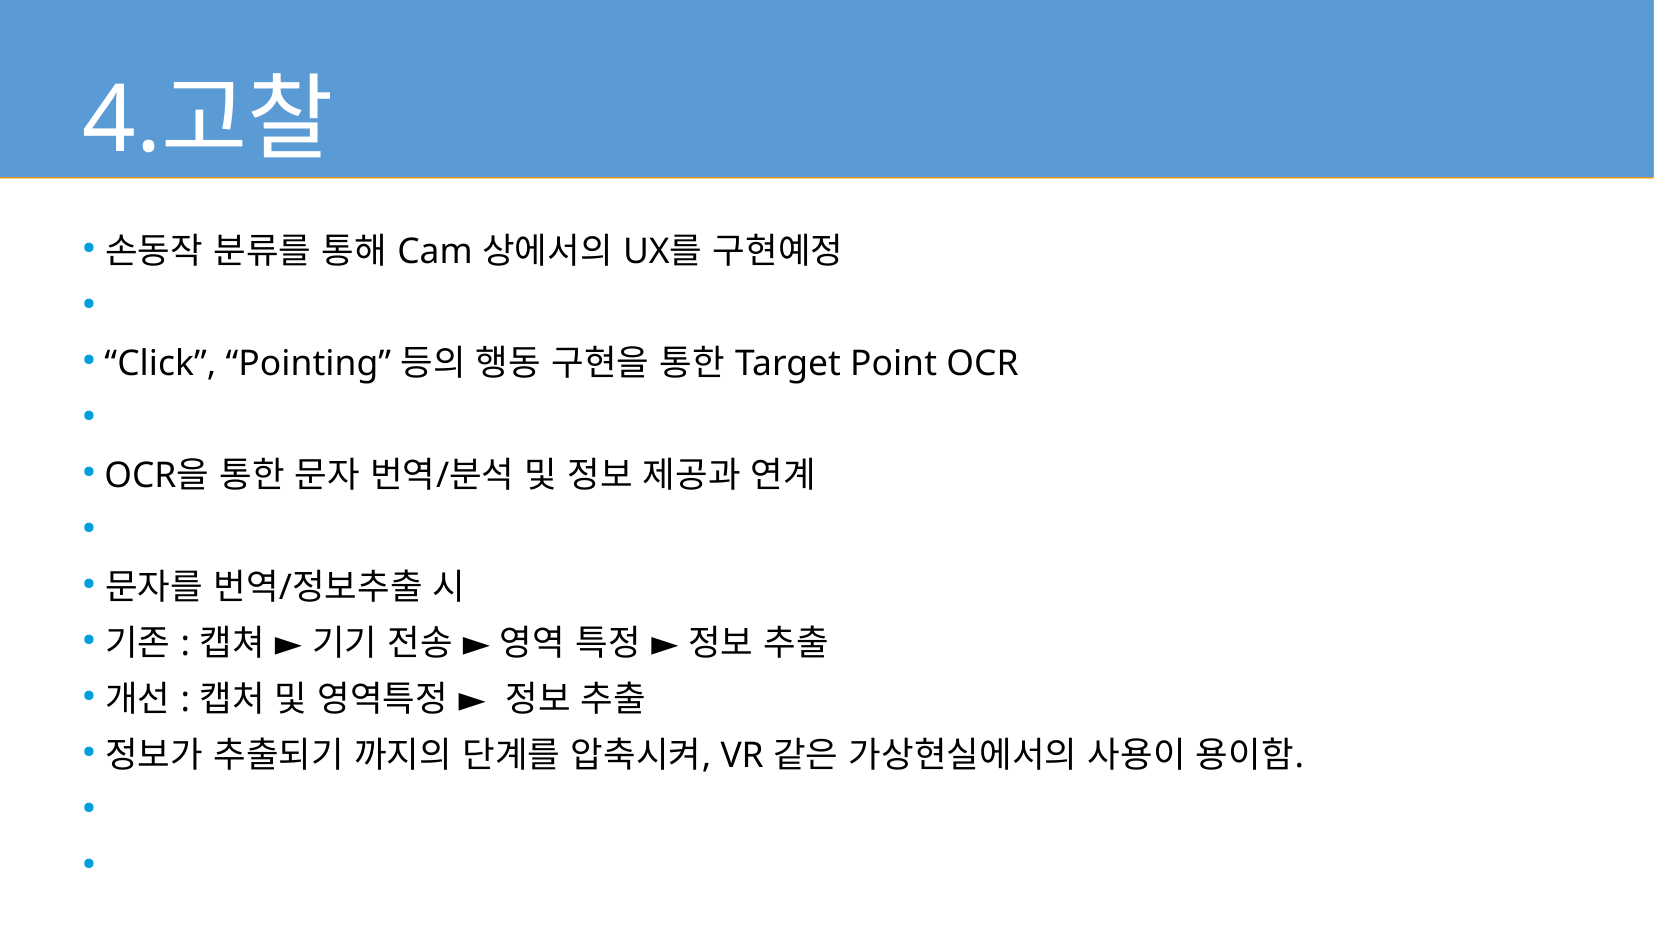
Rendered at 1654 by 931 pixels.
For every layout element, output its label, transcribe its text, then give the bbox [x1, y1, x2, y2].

title 4.고찰 [82, 14, 1571, 171]
text_box 손동작 분류를 통해 Cam 상에서의 UX를 구현예정 “Click”, “Pointing” 등의 행동 구현을 통한 Target Point OCR OCR을 통한 문자 번역/분석 및 정보 제공과 연계 문자를 번역/정보추출 시 기존 : 캡쳐 ► 기기 전송 ► 영역 특정 ► 정보 추출 개선 : 캡처 및 영역특정 ► 정보 추출 정보가 추출되기 까지의 단계를 압축시켜, VR 같은 가상현실에서의 사용이 용이함. [82, 236, 1563, 811]
